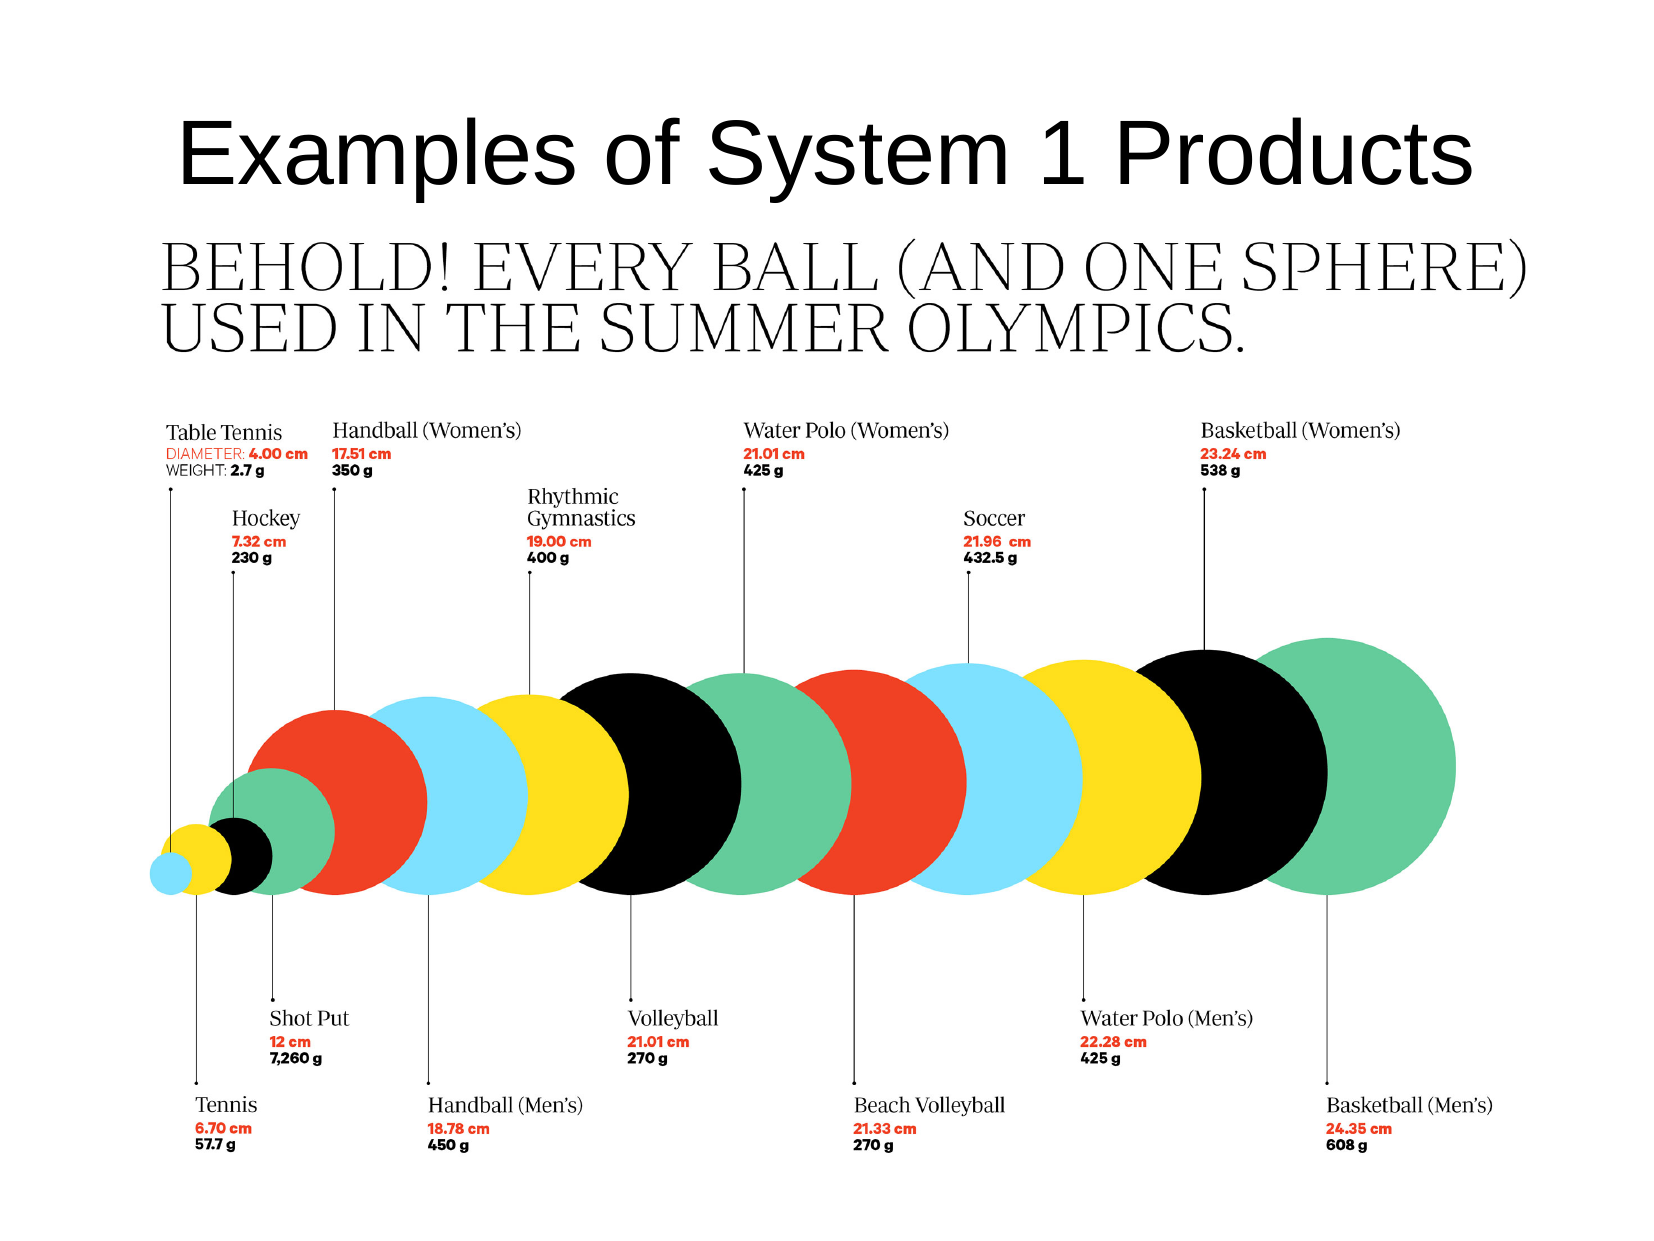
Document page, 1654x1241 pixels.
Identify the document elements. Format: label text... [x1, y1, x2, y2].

title Examples of System 1 Products [82, 49, 1571, 257]
picture [135, 209, 1537, 1205]
